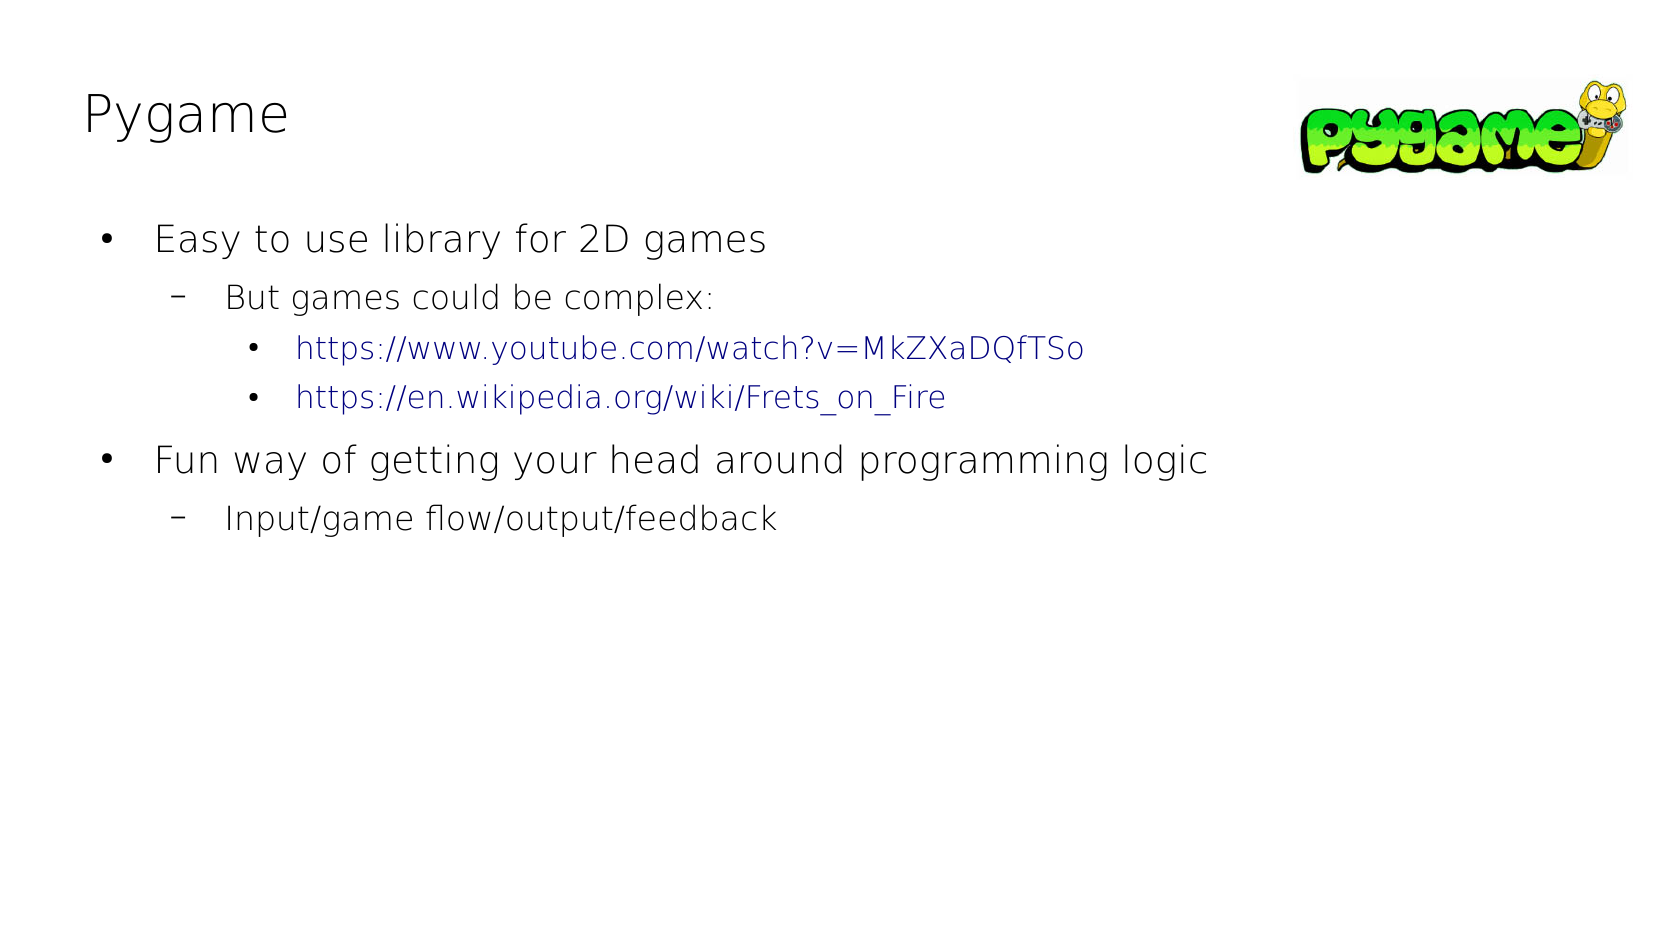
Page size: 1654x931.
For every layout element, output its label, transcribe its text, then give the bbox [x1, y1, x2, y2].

list Easy to use library for 2D games But games could be complex: https://www.youtube.com/watch?v=MkZXaDQfTSo https://en.wikipedia.org/wiki/Frets_on_Fire Fun way of getting your head around programming logic Input/game flow/output/feedback [82, 217, 1571, 758]
title Pygame [82, 37, 1270, 193]
picture [1270, 5, 1648, 267]
